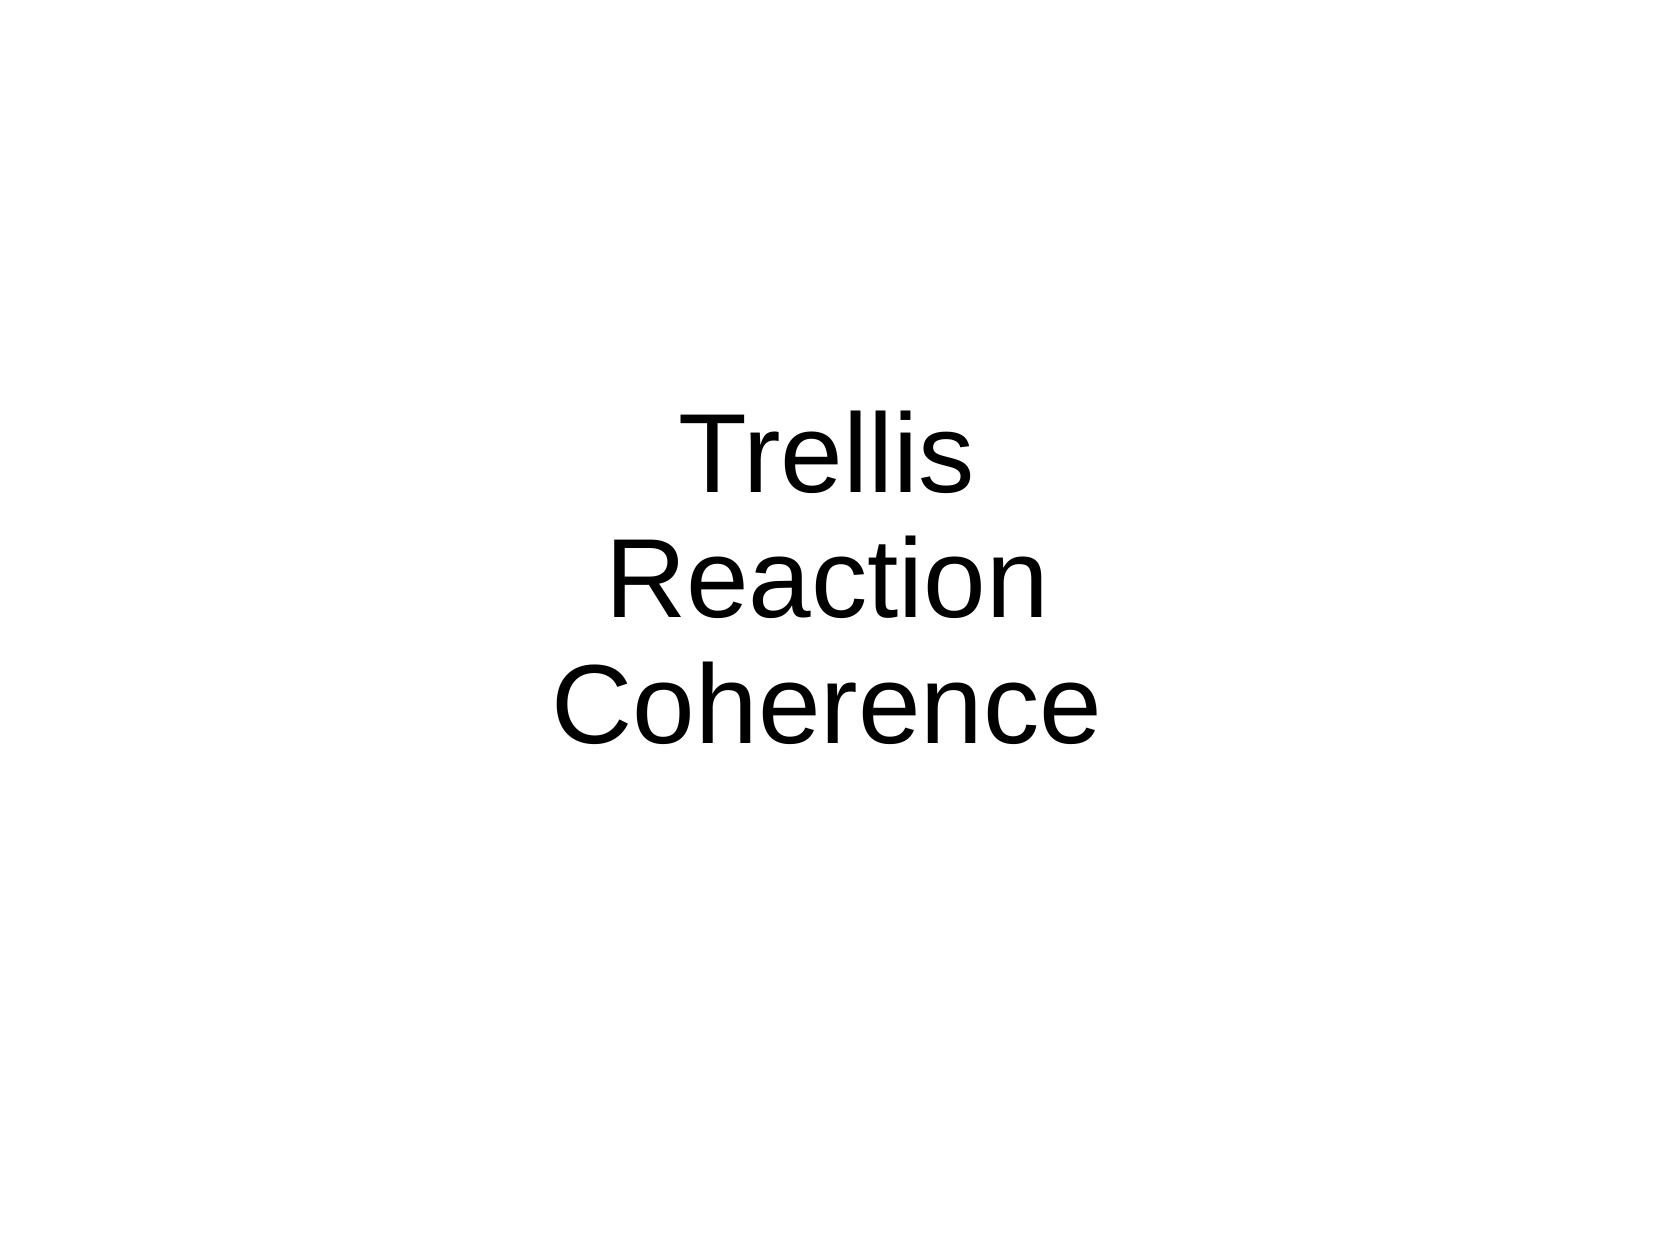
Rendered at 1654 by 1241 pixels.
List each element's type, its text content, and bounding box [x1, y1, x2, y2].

subtitle Trellis Reaction Coherence [82, 56, 1571, 1102]
